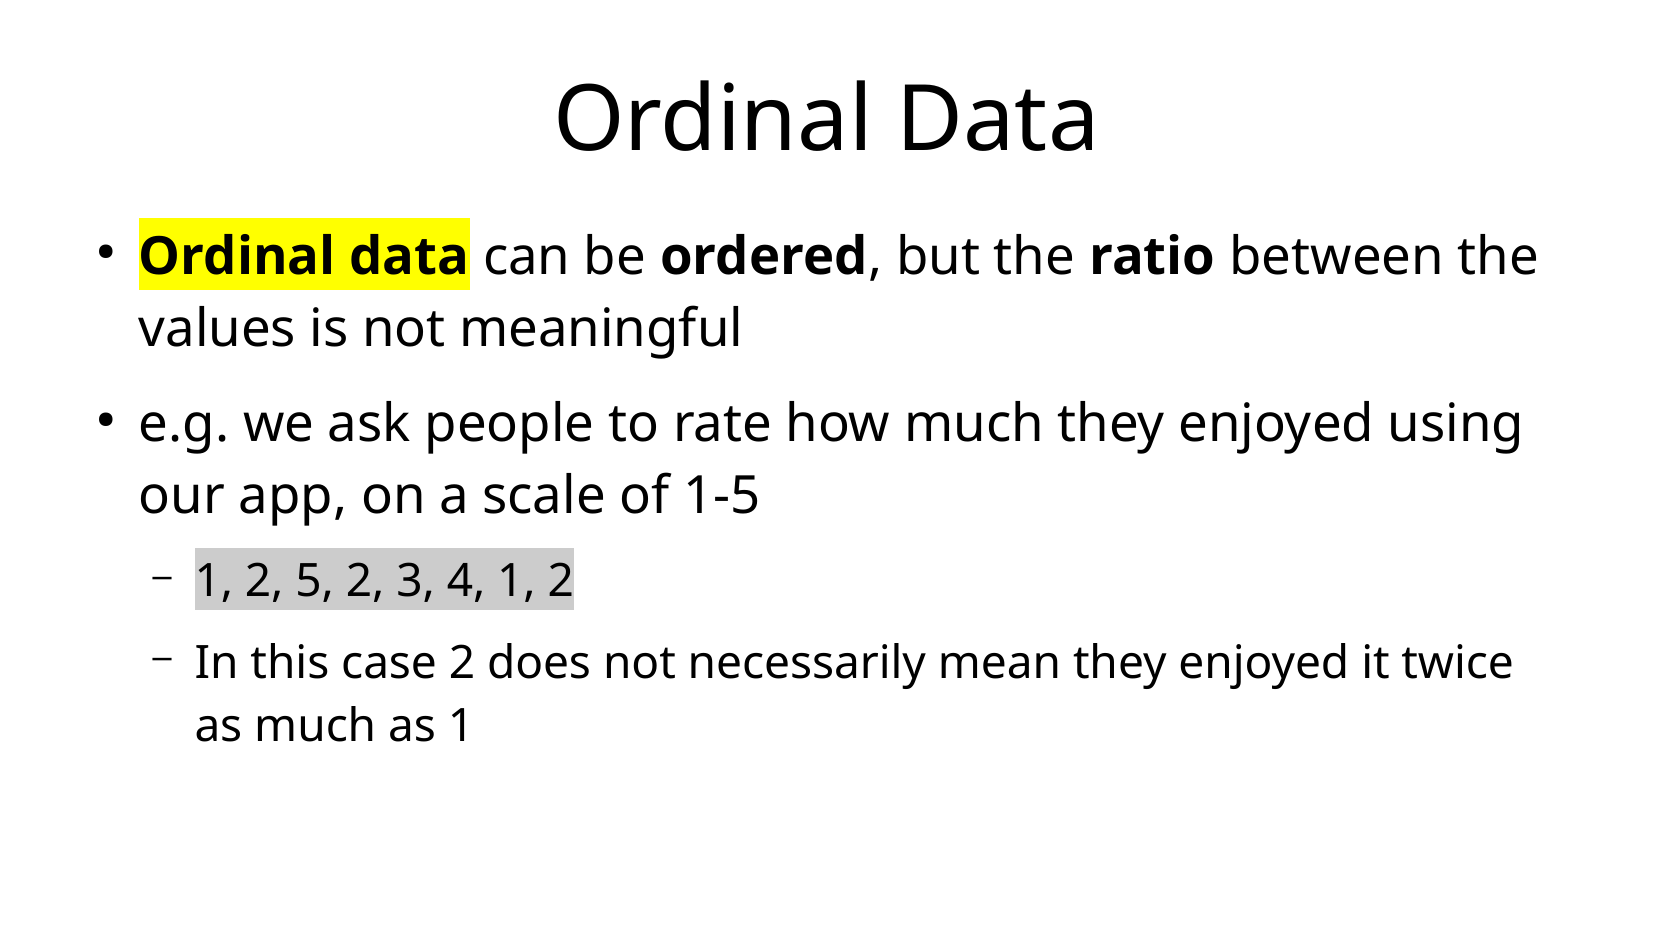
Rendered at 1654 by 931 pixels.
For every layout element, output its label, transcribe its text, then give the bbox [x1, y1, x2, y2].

list Ordinal data can be ordered, but the ratio between the values is not meaningful e.g. we ask people to rate how much they enjoyed using our app, on a scale of 1-5 1, 2, 5, 2, 3, 4, 1, 2 In this case 2 does not necessarily mean they enjoyed it twice as much as 1 [82, 217, 1571, 758]
title Ordinal Data [82, 59, 1571, 170]
